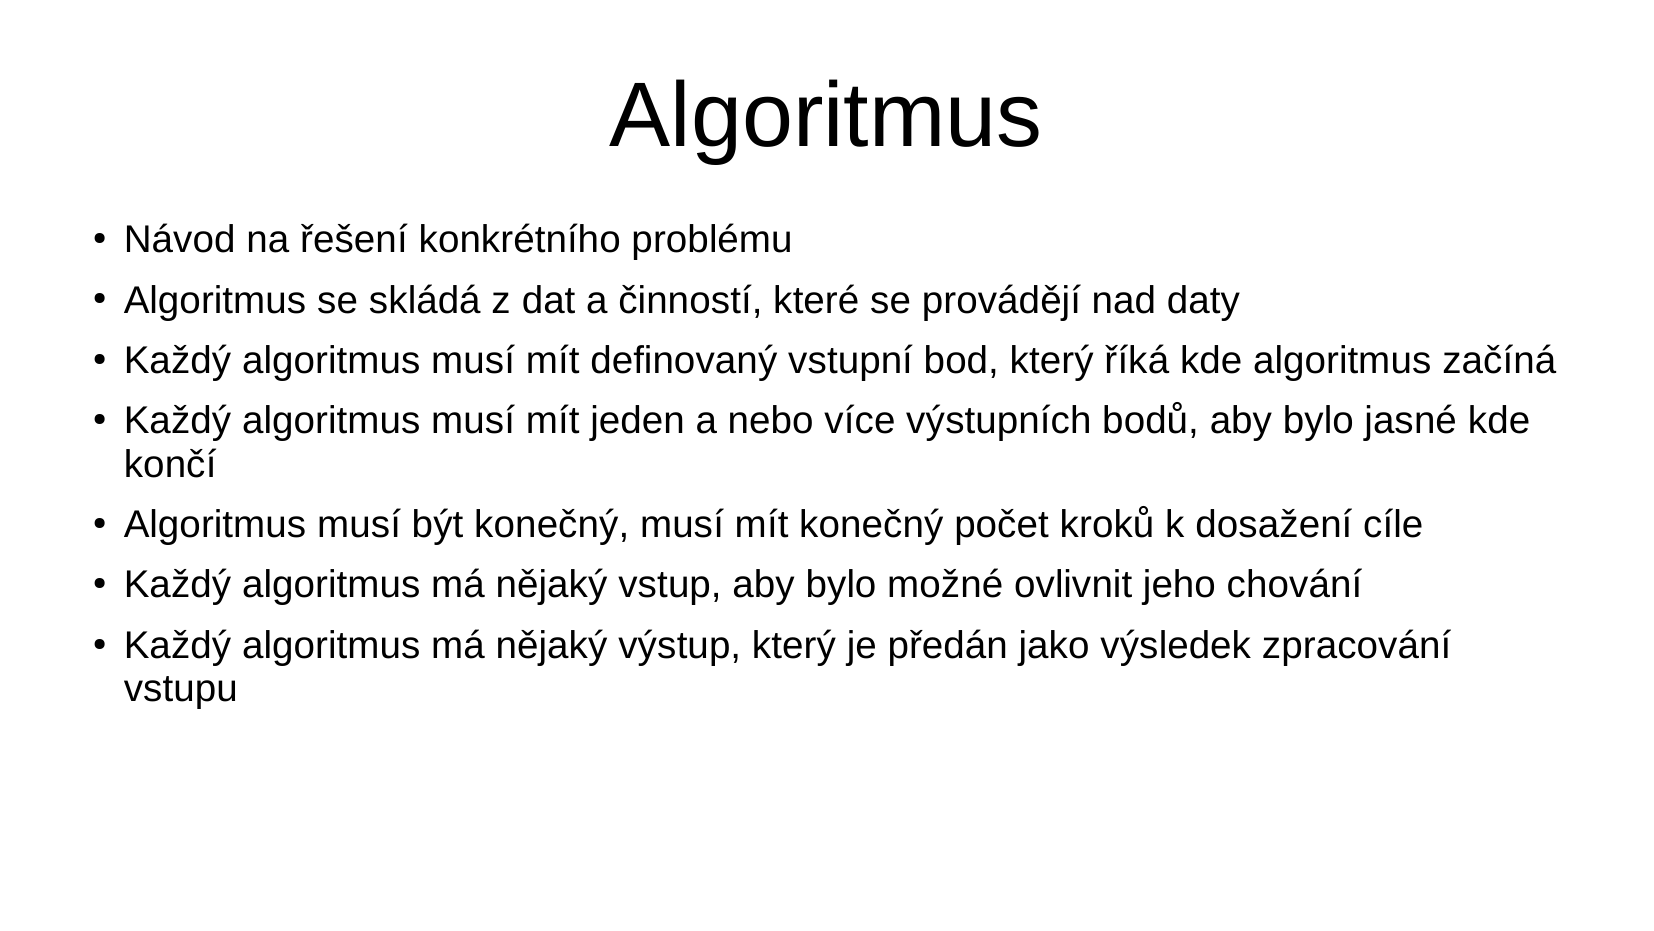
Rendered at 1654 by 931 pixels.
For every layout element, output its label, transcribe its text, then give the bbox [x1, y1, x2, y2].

title Algoritmus [82, 37, 1571, 193]
list Návod na řešení konkrétního problému Algoritmus se skládá z dat a činností, které se provádějí nad daty Každý algoritmus musí mít definovaný vstupní bod, který říká kde algoritmus začíná Každý algoritmus musí mít jeden a nebo více výstupních bodů, aby bylo jasné kde končí Algoritmus musí být konečný, musí mít konečný počet kroků k dosažení cíle Každý algoritmus má nějaký vstup, aby bylo možné ovlivnit jeho chování Každý algoritmus má nějaký výstup, který je předán jako výsledek zpracování vstupu [82, 217, 1571, 758]
